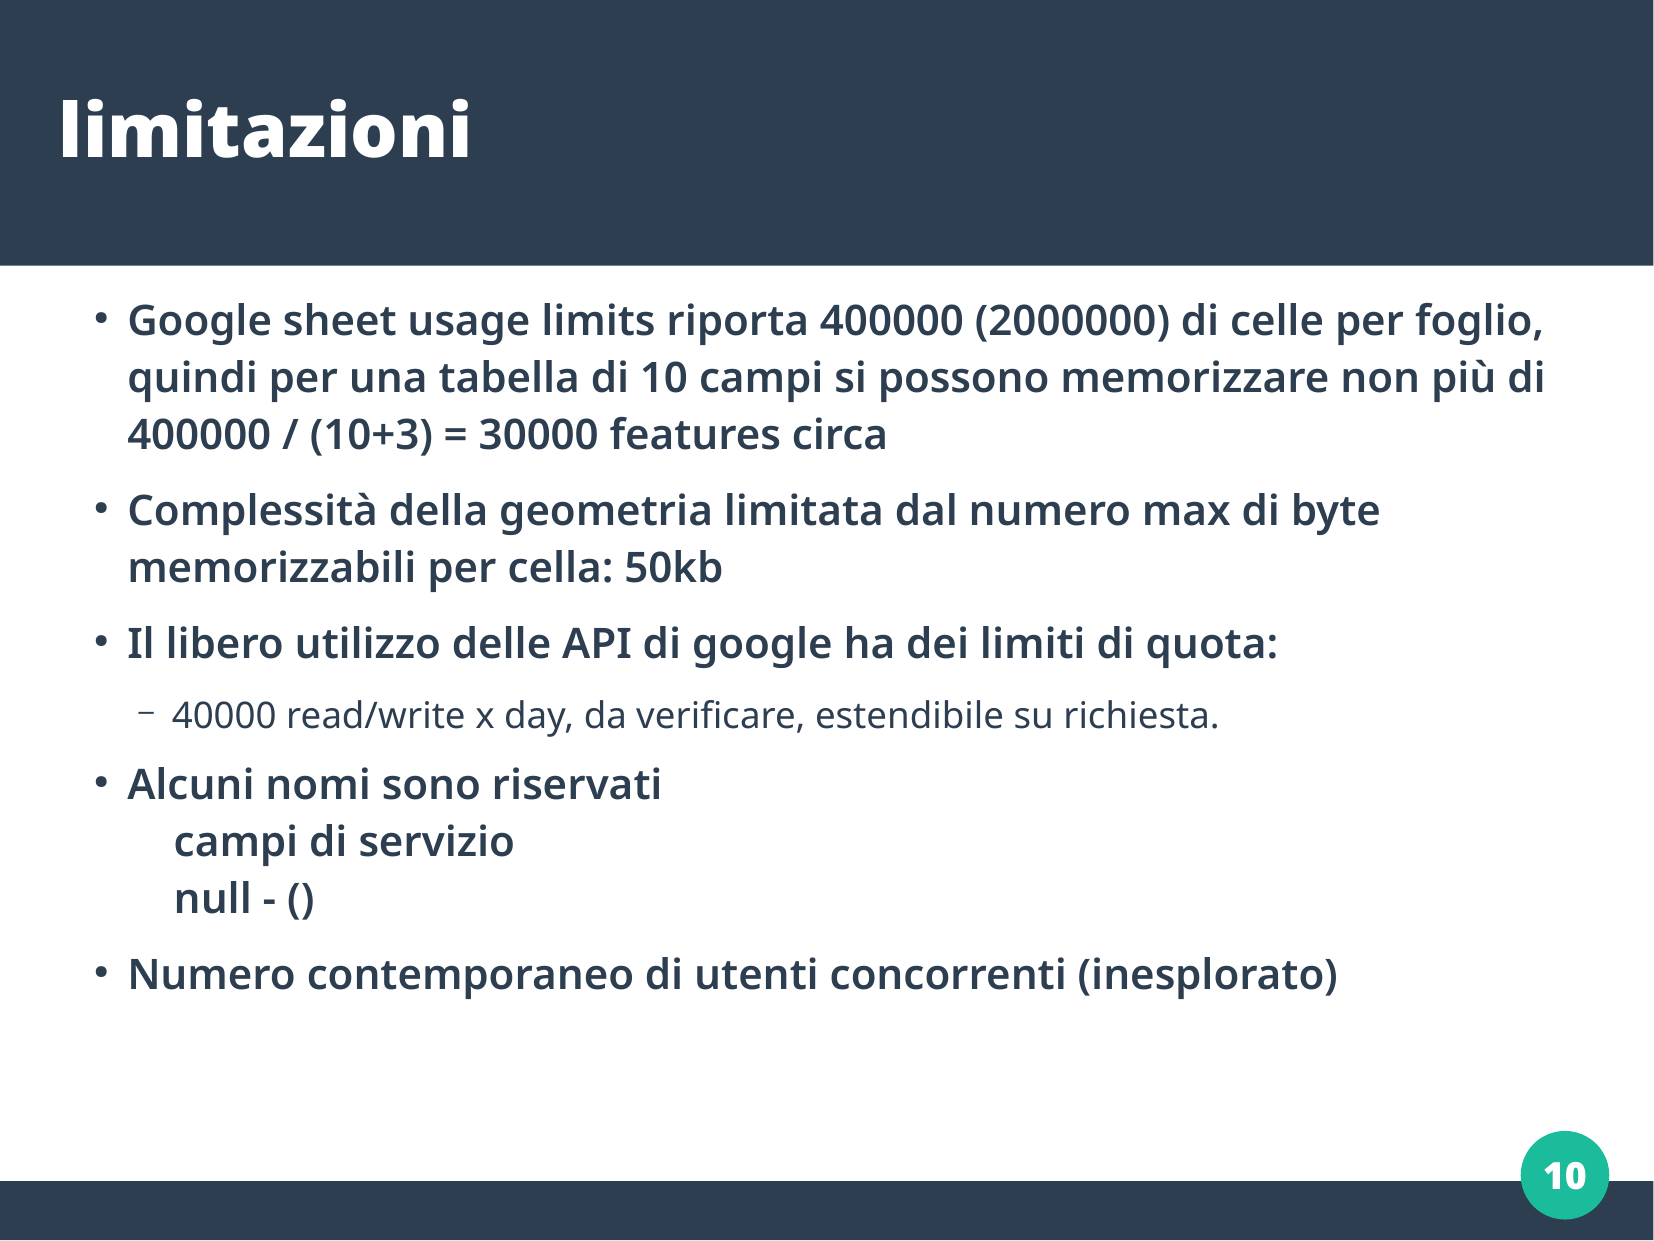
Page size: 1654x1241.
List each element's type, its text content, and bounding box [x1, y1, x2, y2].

title limitazioni [59, 49, 1595, 207]
list Google sheet usage limits riporta 400000 (2000000) di celle per foglio, quindi per una tabella di 10 campi si possono memorizzare non più di 400000 / (10+3) = 30000 features circa Complessità della geometria limitata dal numero max di byte memorizzabili per cella: 50kb Il libero utilizzo delle API di google ha dei limiti di quota: 40000 read/write x day, da verificare, estendibile su richiesta. Alcuni nomi sono riservati campi di servizio null - () Numero contemporaneo di utenti concorrenti (inesplorato) [82, 290, 1571, 1010]
